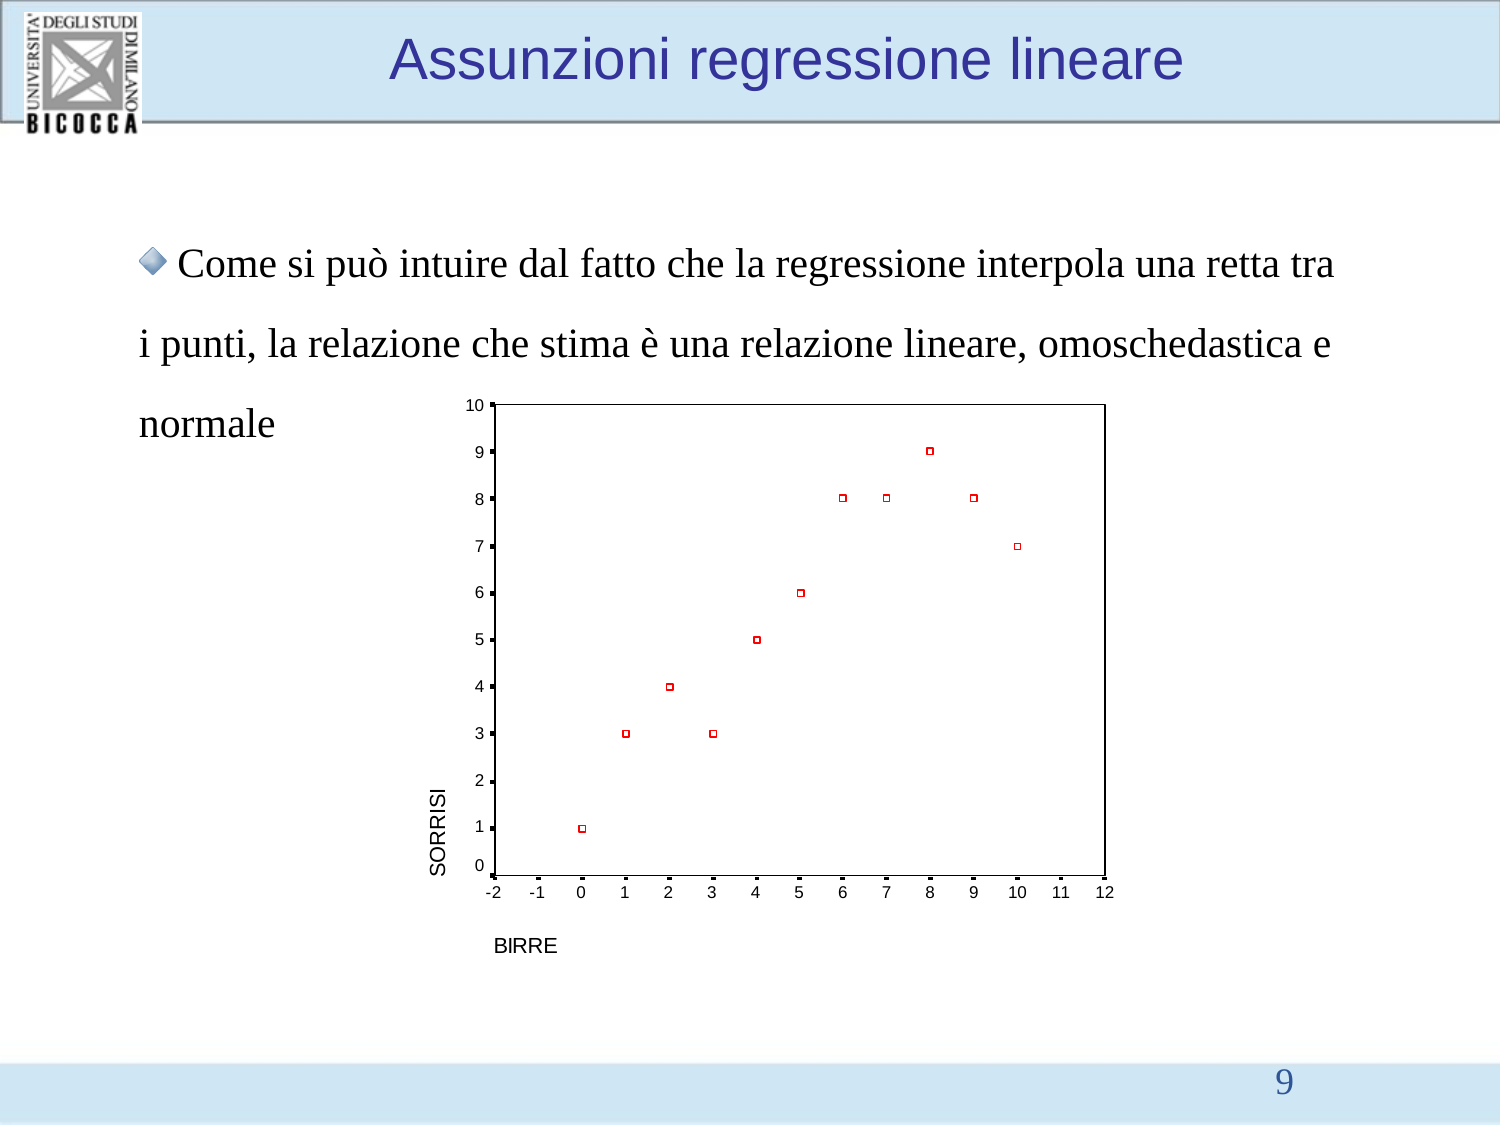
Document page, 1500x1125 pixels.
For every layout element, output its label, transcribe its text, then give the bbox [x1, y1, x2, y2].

chart [387, 375, 1125, 977]
title Assunzioni regressione lineare [113, 0, 1463, 158]
picture [0, 0, 1500, 1125]
text_box Come si può intuire dal fatto che la regressione interpola una retta tra i punti, la relazione che stima è una relazione lineare, omoschedastica e normale [123, 198, 1368, 454]
